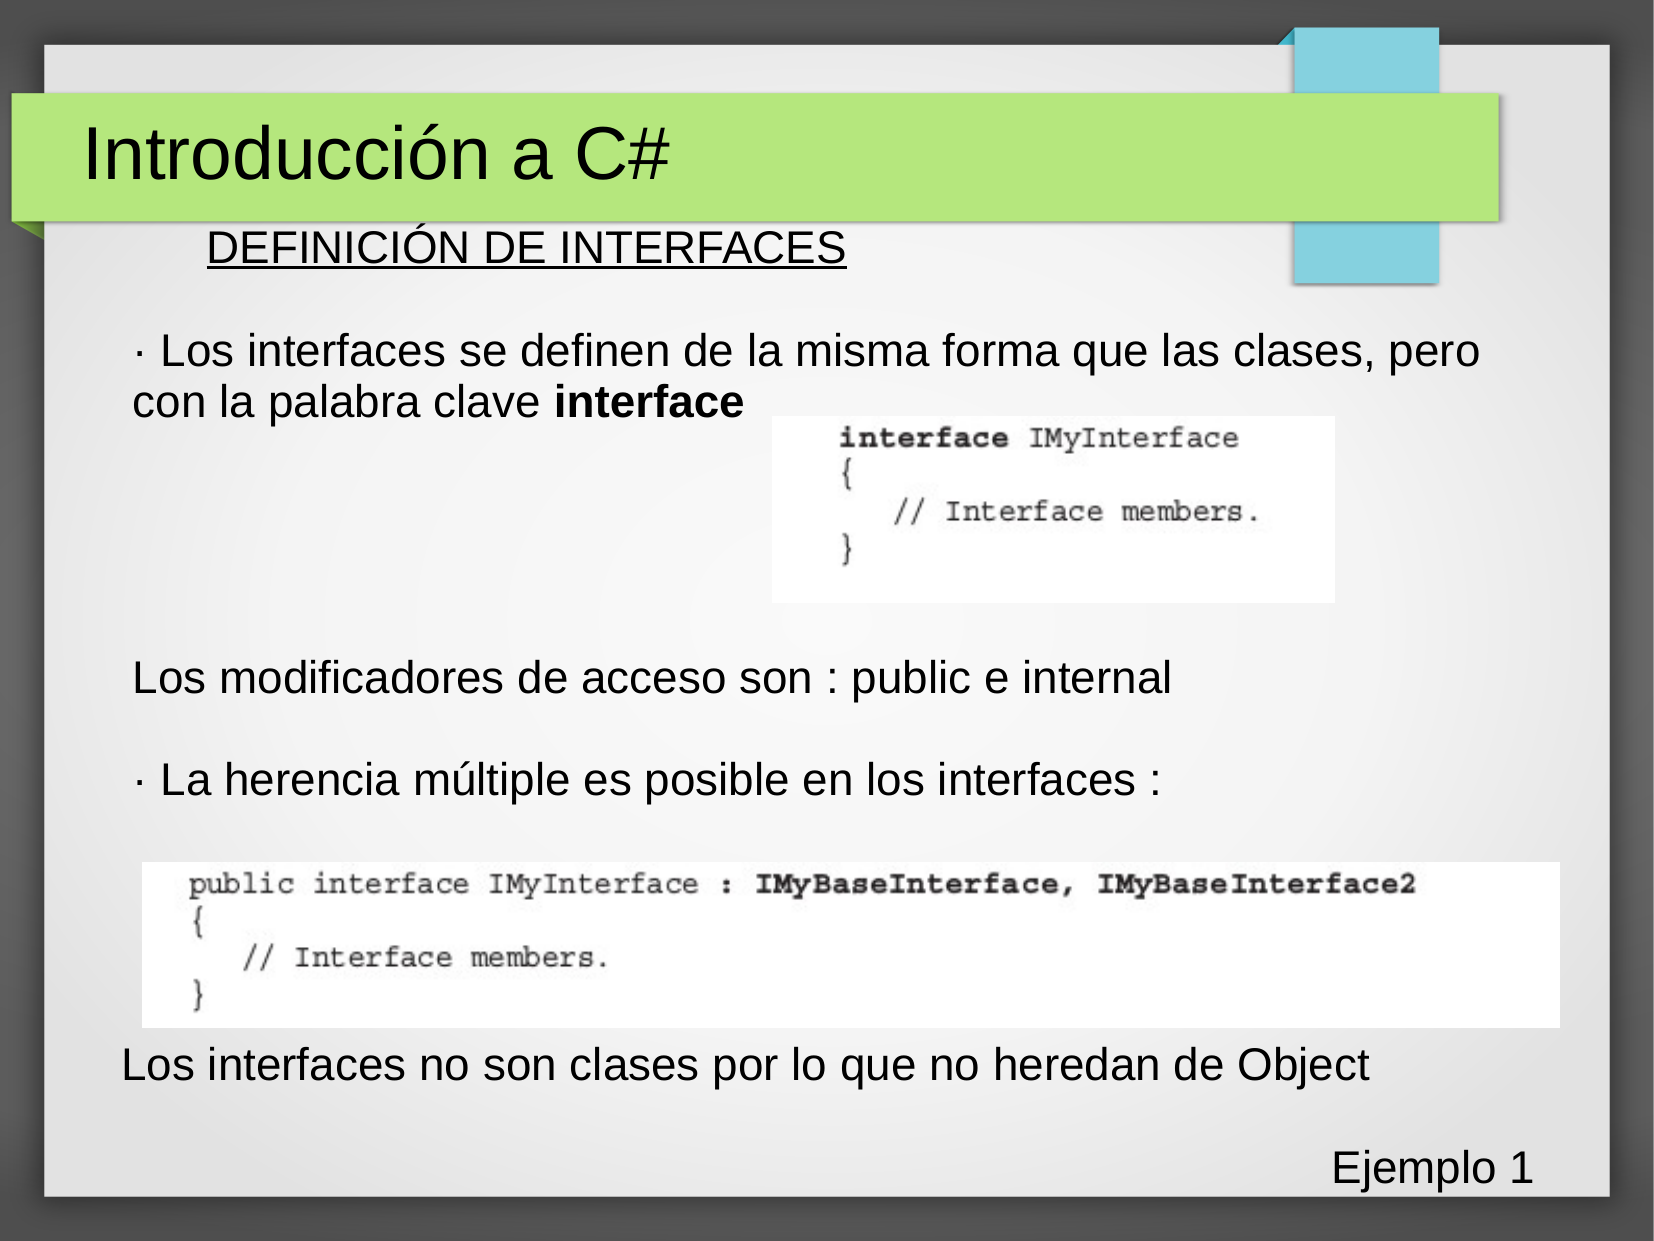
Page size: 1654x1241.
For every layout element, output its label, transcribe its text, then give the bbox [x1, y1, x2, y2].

title Introducción a C# [82, 94, 1264, 213]
picture [0, 0, 1654, 1241]
text_box Los interfaces no son clases por lo que no heredan de Object Ejemplo 1 [47, 1039, 1536, 1194]
text_box DEFINICIÓN DE INTERFACES · Los interfaces se definen de la misma forma que las clases, pero con la palabra clave interface [59, 222, 1548, 428]
text_box Los modificadores de acceso son : public e internal · La herencia múltiple es posible en los interfaces : [59, 651, 1548, 806]
